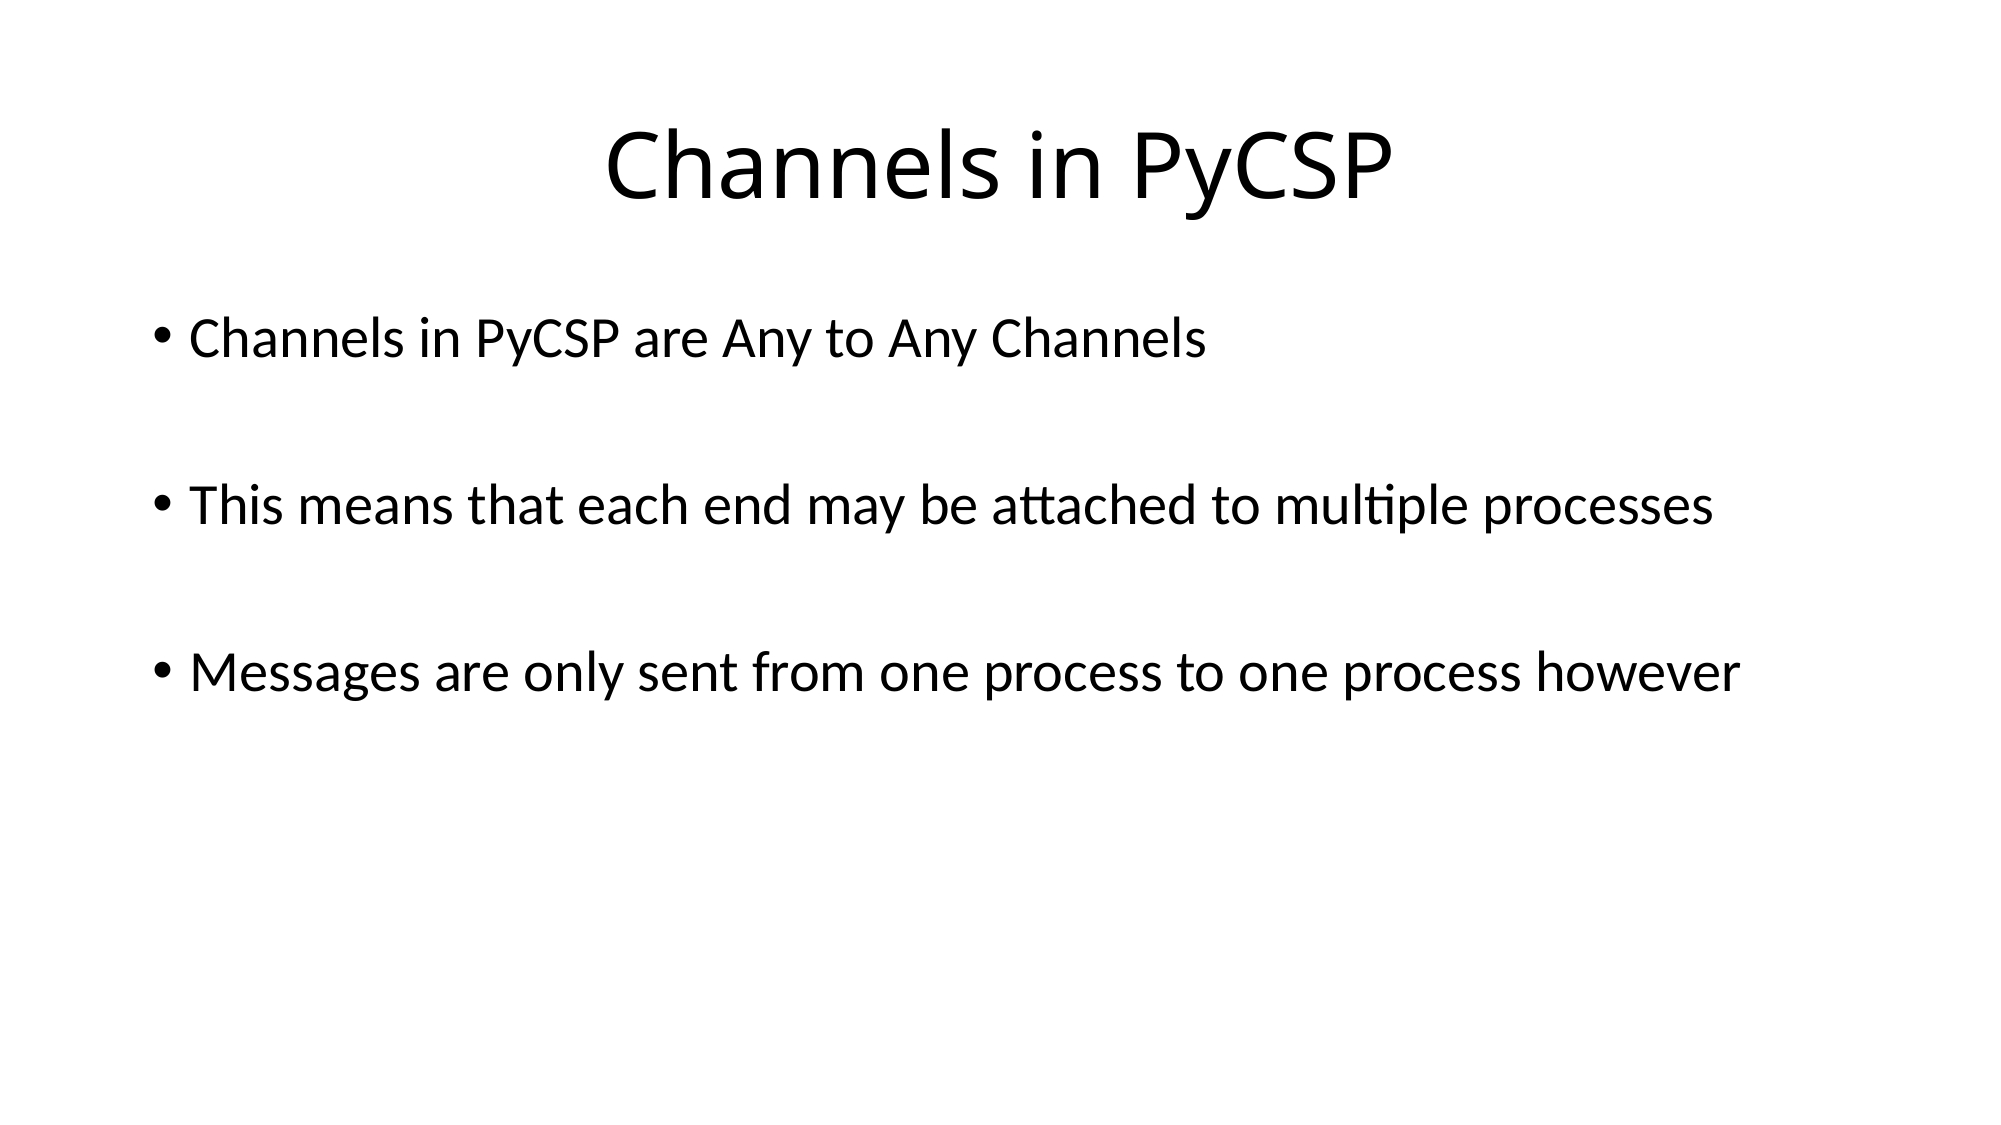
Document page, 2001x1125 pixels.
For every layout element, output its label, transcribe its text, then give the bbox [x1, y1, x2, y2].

title Channels in PyCSP [137, 59, 1863, 278]
list Channels in PyCSP are Any to Any Channels This means that each end may be attached to multiple processes Messages are only sent from one process to one process however [137, 299, 1863, 1014]
